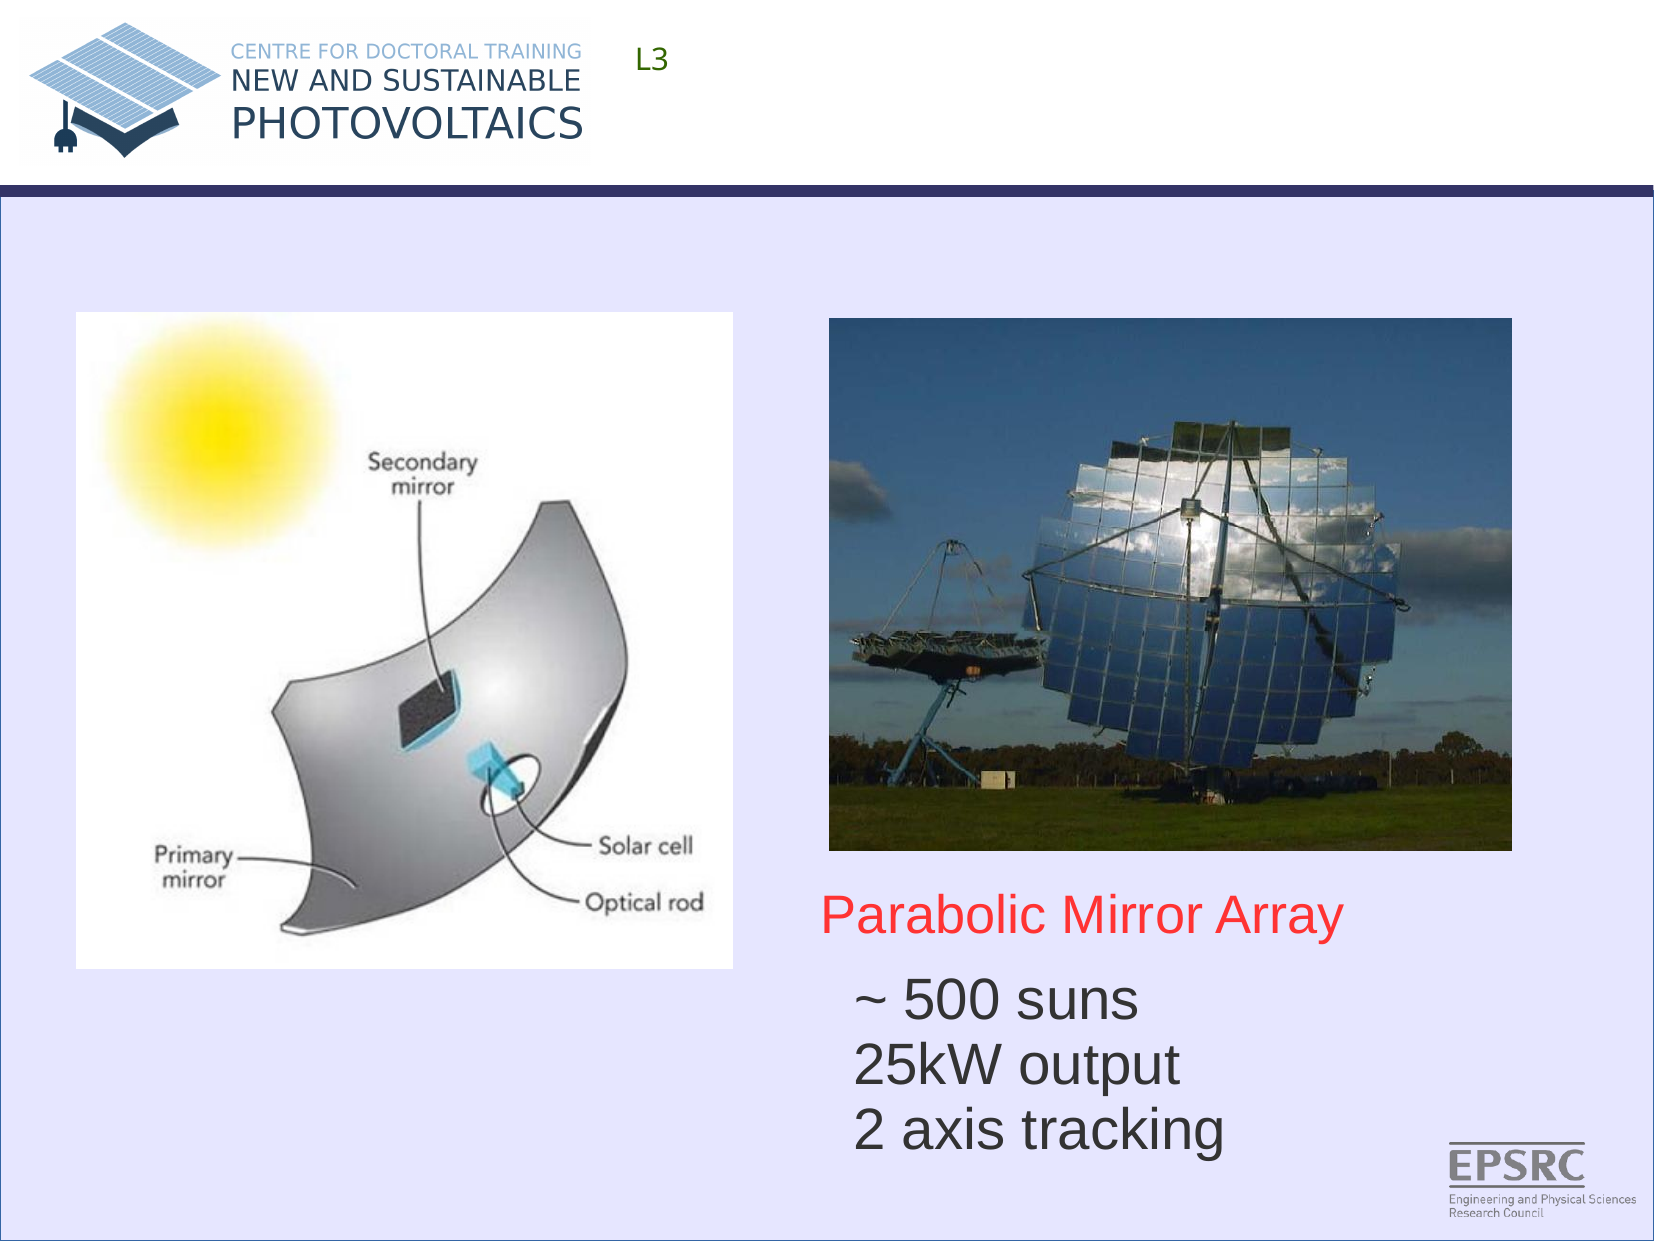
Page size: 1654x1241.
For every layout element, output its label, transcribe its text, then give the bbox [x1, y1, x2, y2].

text_box L3 [620, 29, 880, 80]
text_box [0, 197, 1654, 1241]
text_box ~ 500 suns 25kW output 2 axis tracking [835, 956, 1323, 1217]
picture [19, 17, 591, 166]
picture [76, 312, 733, 969]
picture [1449, 1142, 1636, 1217]
picture [829, 318, 1512, 851]
text_box Parabolic Mirror Array [803, 874, 1364, 956]
